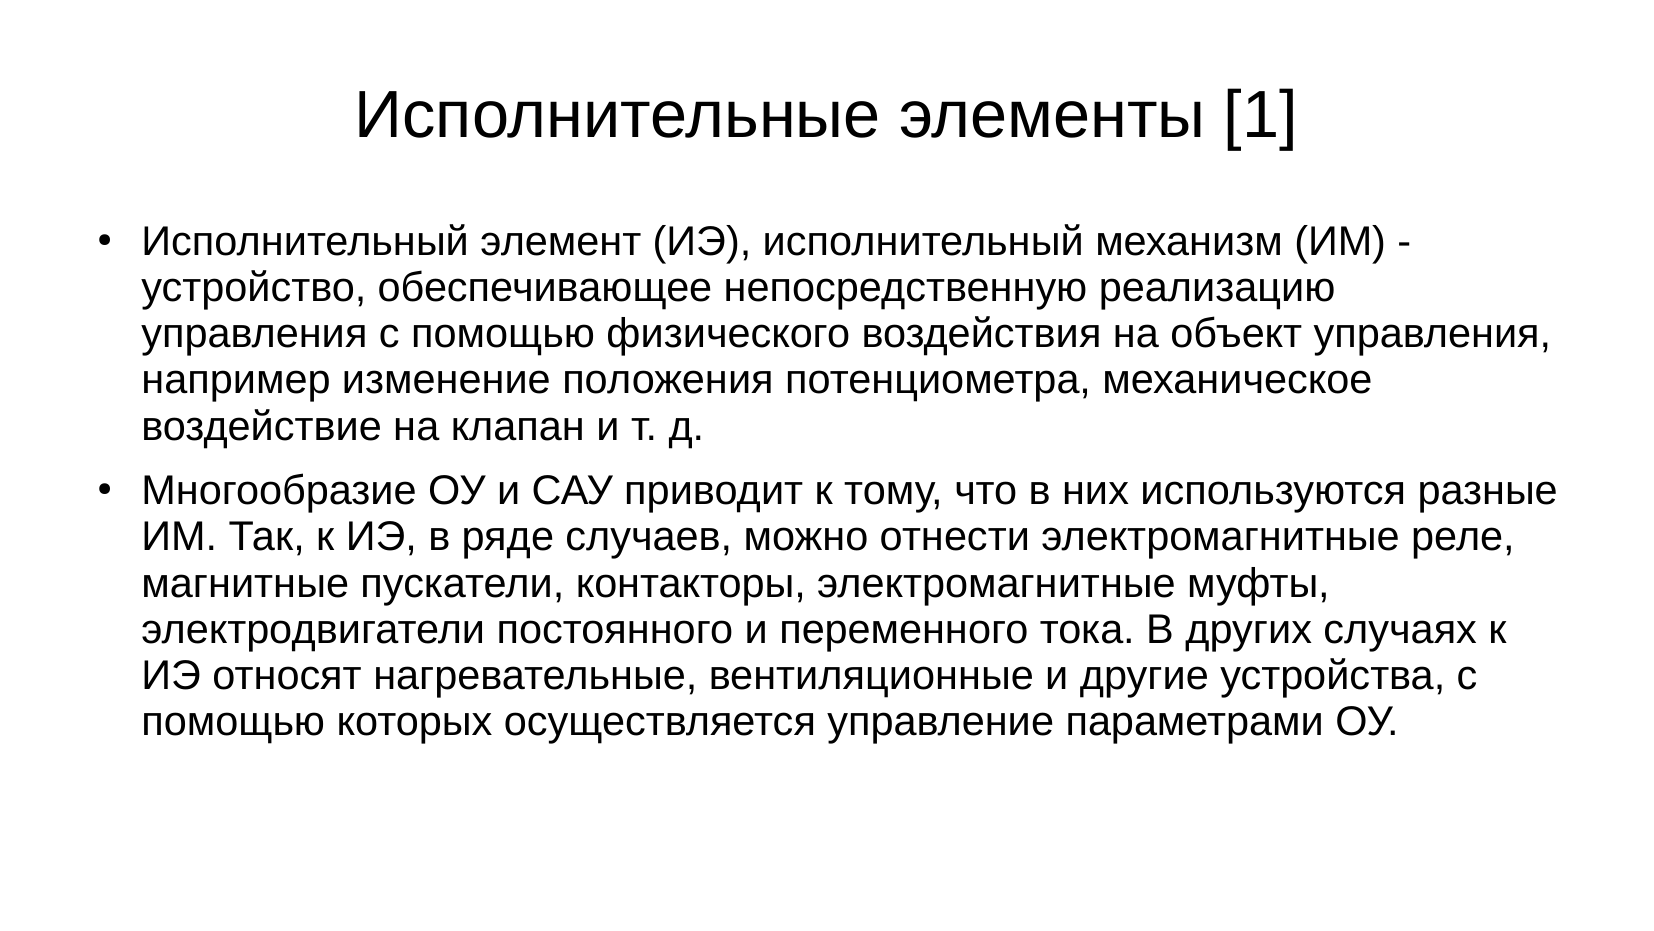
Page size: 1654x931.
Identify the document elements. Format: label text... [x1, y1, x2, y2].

list Исполнительный элемент (ИЭ), исполнительный механизм (ИМ) - устройство, обеспечивающее непосредственную реализацию управления с помощью физического воздействия на объект управления, например изменение положения потенциометра, механическое воздействие на клапан и т. д. Многообразие ОУ и САУ приводит к тому, что в них используются разные ИМ. Так, к ИЭ, в ряде случаев, можно отнести электромагнитные реле, магнитные пускатели, контакторы, электромагнитные муфты, электродвигатели постоянного и переменного тока. В других случаях к ИЭ относят нагревательные, вентиляционные и другие устройства, с помощью которых осуществляется управление параметрами ОУ. [82, 217, 1571, 758]
title Исполнительные элементы [1] [82, 37, 1571, 193]
